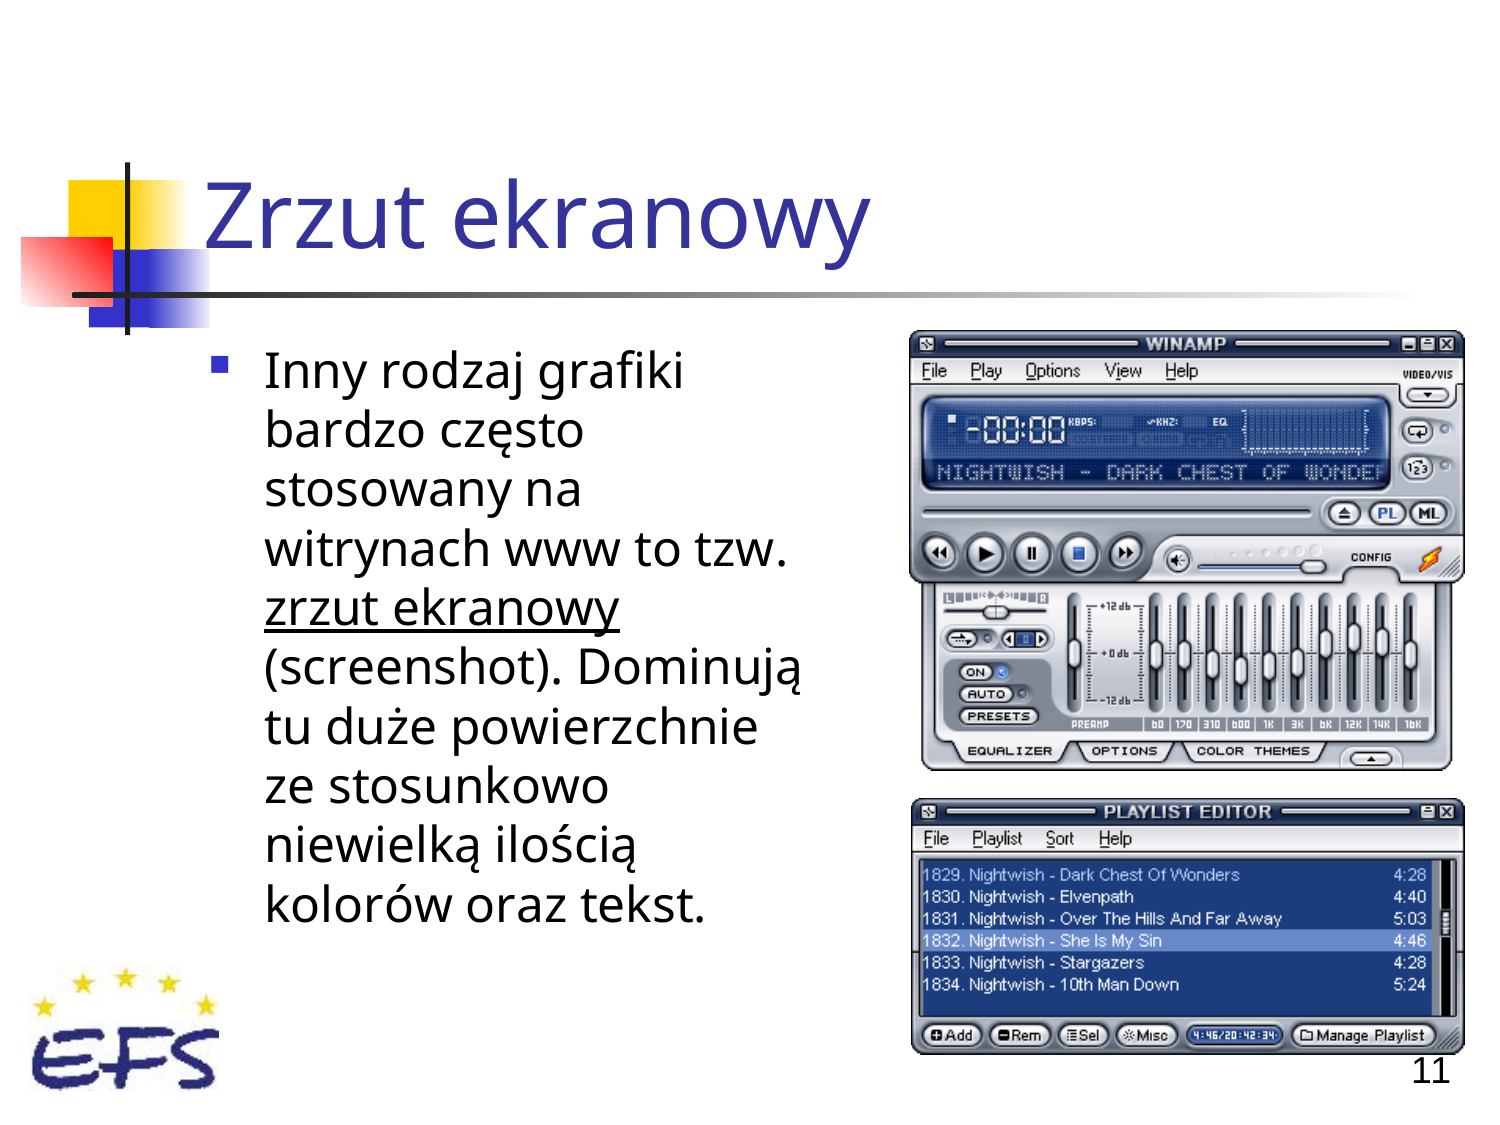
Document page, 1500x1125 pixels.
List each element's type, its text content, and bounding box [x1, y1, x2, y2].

picture [909, 330, 1465, 771]
list Inny rodzaj grafiki bardzo często stosowany na witrynach www to tzw. zrzut ekranowy (screenshot). Dominują tu duże powierzchnie ze stosunkowo niewielką ilością kolorów oraz tekst. [193, 331, 820, 1007]
title Zrzut ekranowy [188, 35, 1468, 276]
picture [29, 964, 219, 1091]
picture [911, 798, 1465, 1055]
